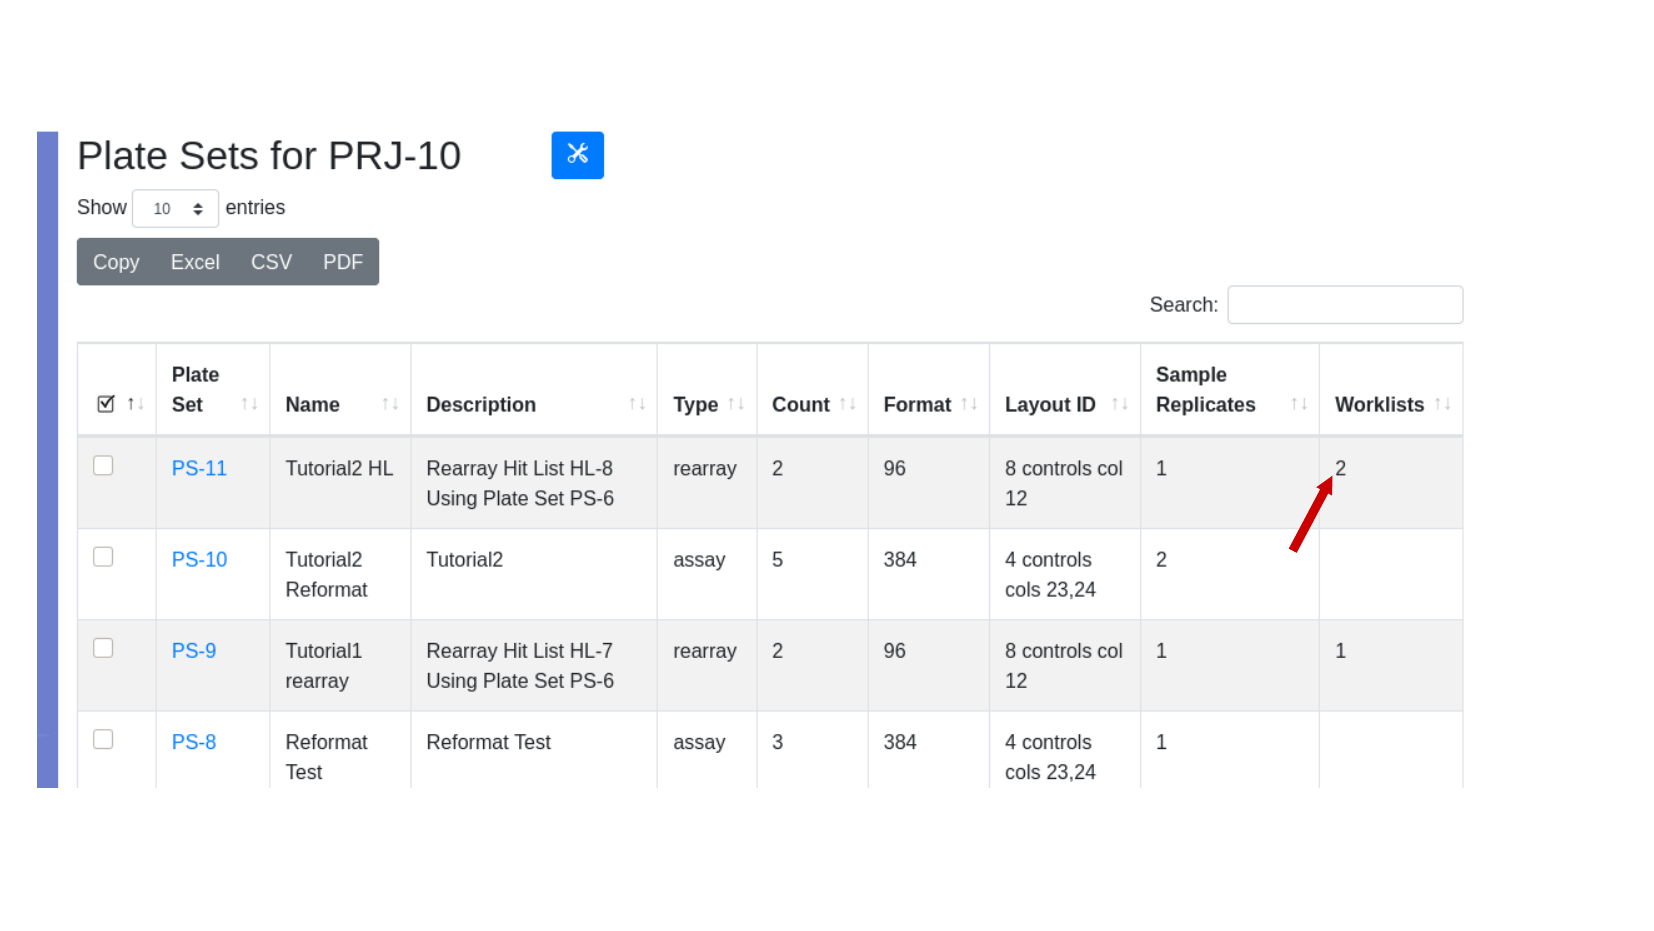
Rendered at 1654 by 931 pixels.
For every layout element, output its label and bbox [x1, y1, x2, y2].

picture [37, 123, 1465, 788]
